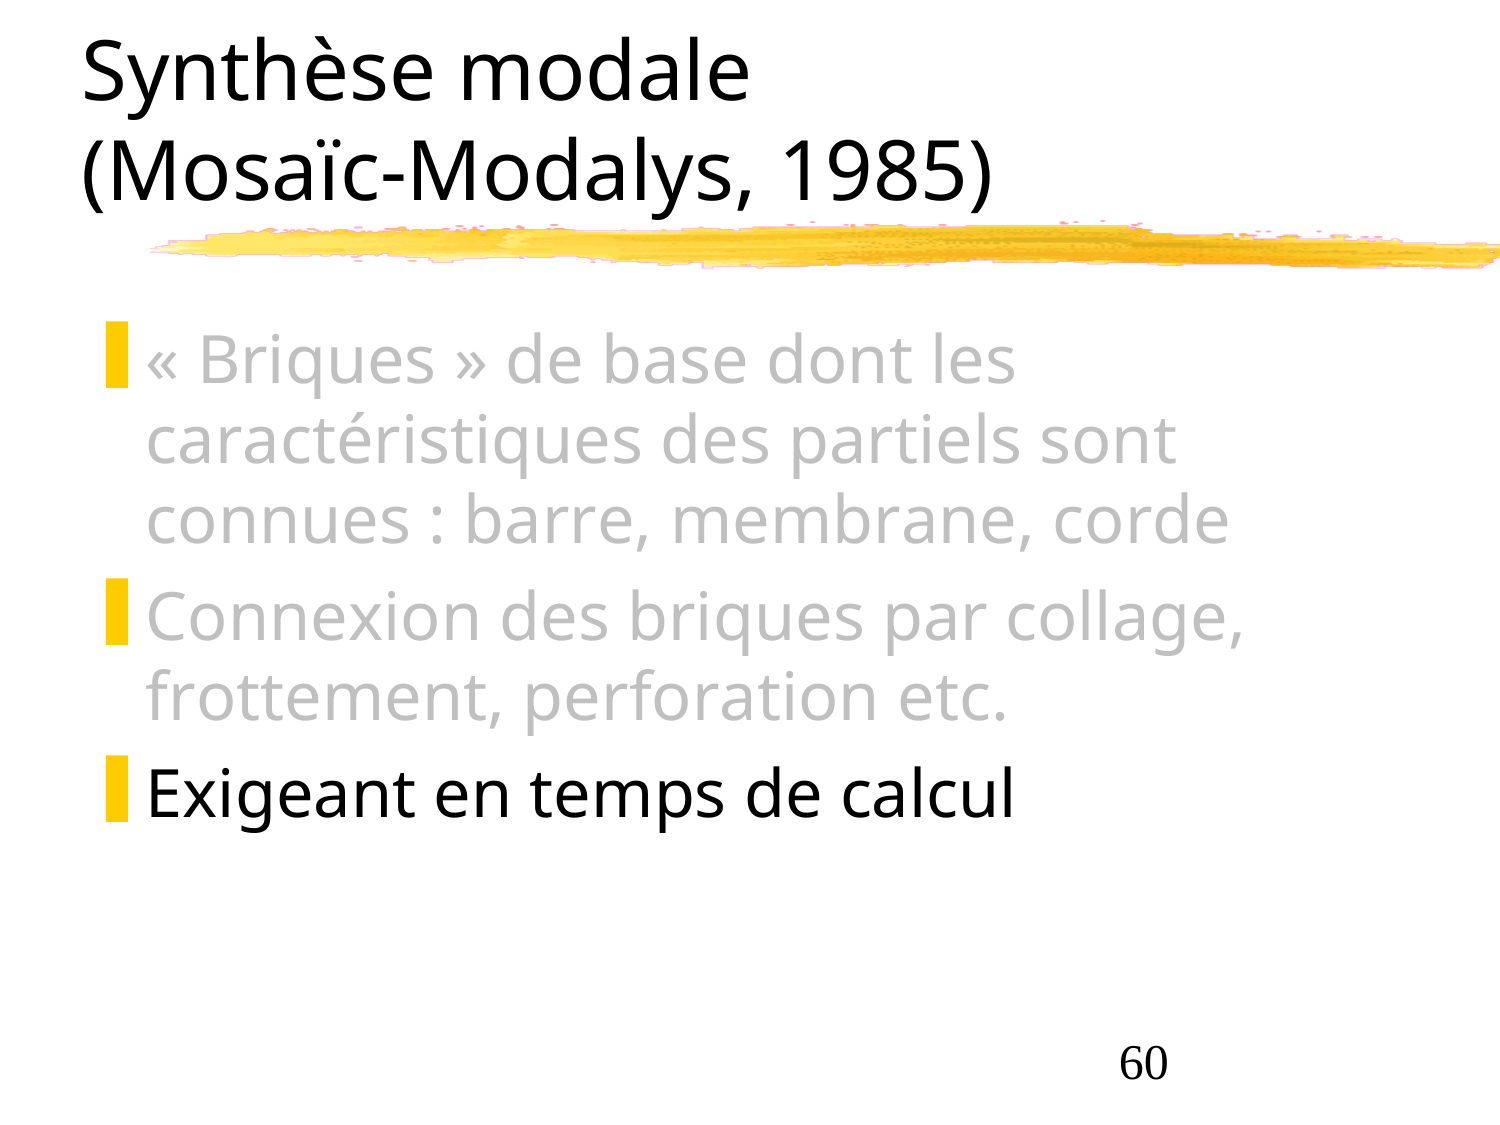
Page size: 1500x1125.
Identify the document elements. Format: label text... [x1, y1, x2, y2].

picture [150, 215, 1500, 279]
title Synthèse modale (Mosaïc-Modalys, 1985) [66, 8, 1342, 225]
list « Briques » de base dont les caractéristiques des partiels sont connues : barre, membrane, corde Connexion des briques par collage, frottement, perforation etc. Exigeant en temps de calcul [74, 309, 1417, 1052]
